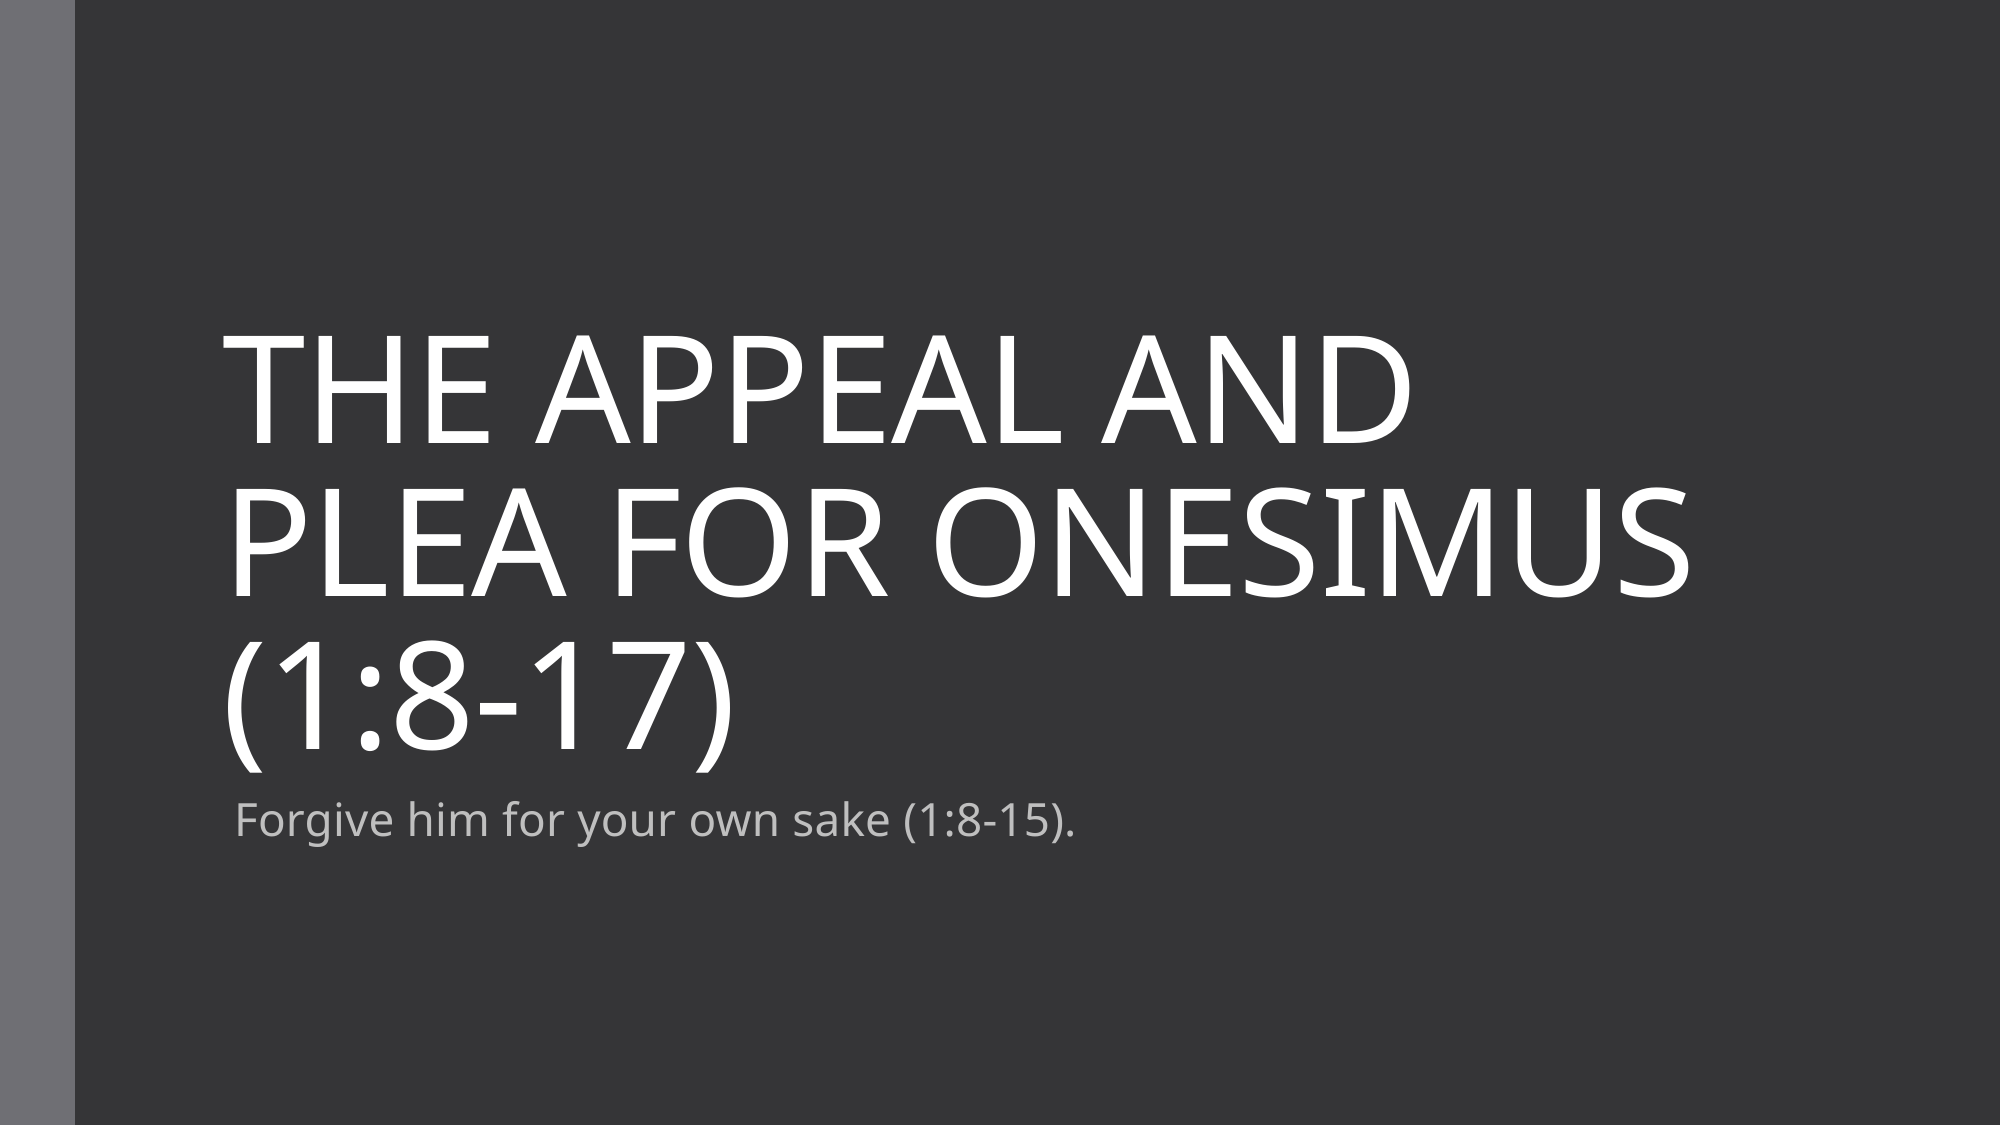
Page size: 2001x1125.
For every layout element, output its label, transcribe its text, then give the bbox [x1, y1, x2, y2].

subtitle Forgive him for your own sake (1:8-15). [206, 787, 1752, 1066]
title THE APPEAL AND PLEA FOR ONESIMUS (1:8-17) [206, 124, 1752, 787]
